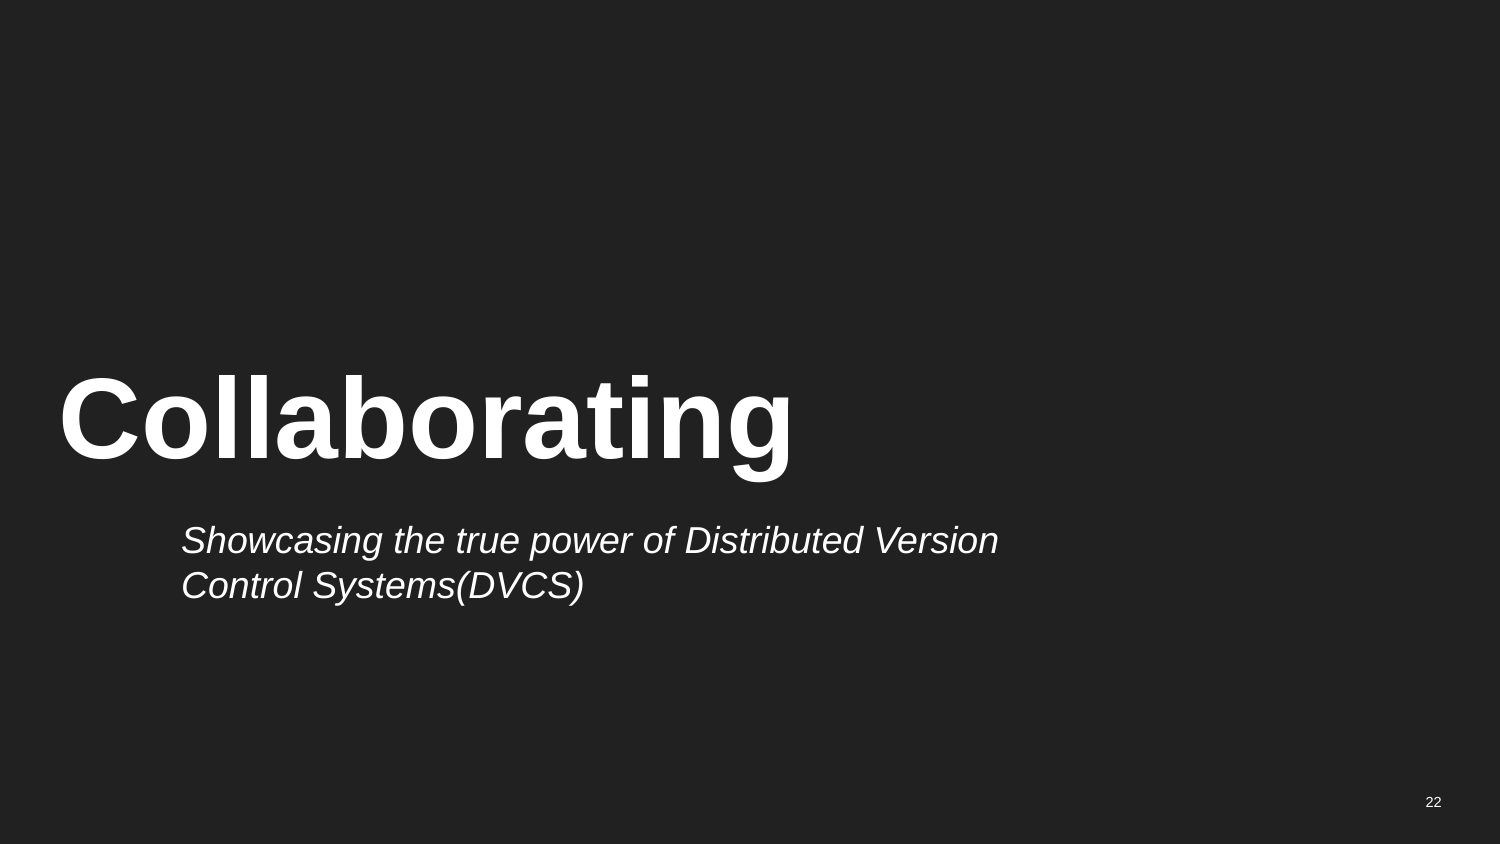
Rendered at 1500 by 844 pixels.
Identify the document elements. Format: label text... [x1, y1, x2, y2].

title Collaborating [59, 140, 1442, 704]
text_box Showcasing the true power of Distributed Version Control Systems(DVCS) [166, 501, 1145, 670]
slide_number 1 [1392, 793, 1442, 815]
